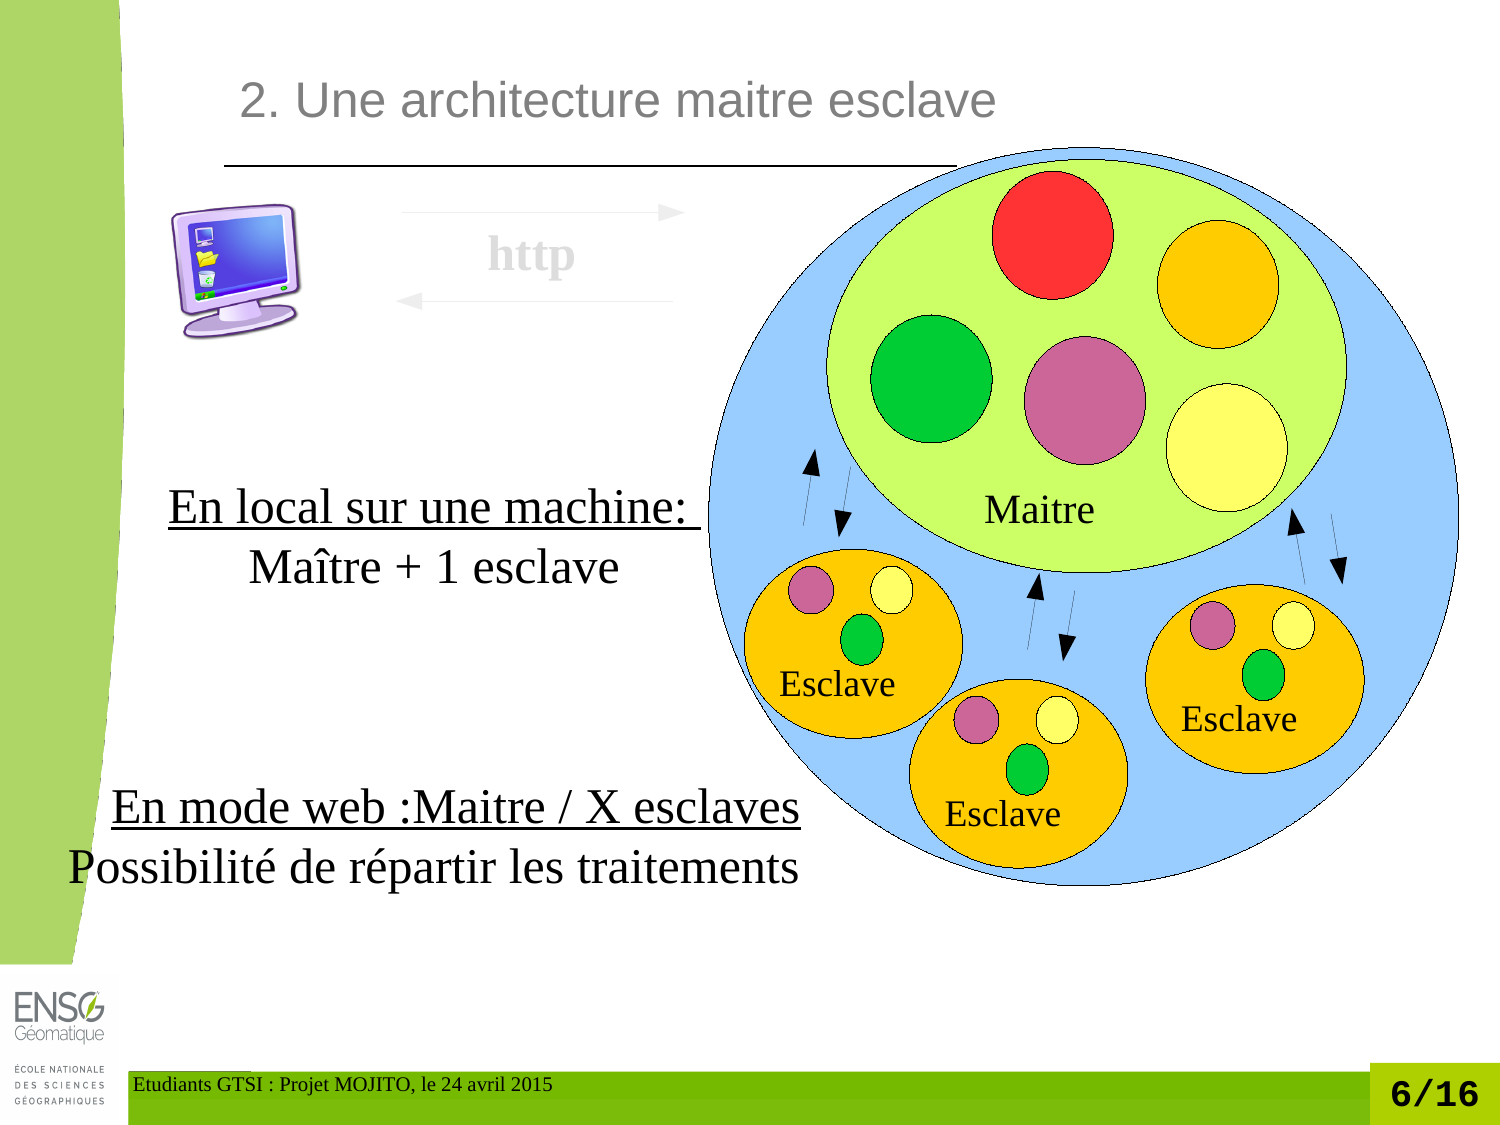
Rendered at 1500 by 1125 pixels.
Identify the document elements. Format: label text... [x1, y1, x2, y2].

text_box En local sur une machine: Maître + 1 esclave En mode web :Maitre / X esclaves Possibilité de répartir les traitements [53, 466, 816, 902]
text_box http [472, 212, 592, 288]
text_box [712, 147, 1459, 886]
picture [0, 0, 1500, 1125]
text_box Esclave [1165, 686, 1313, 747]
text_box Maitre [933, 474, 1146, 550]
text_box Esclave [929, 781, 1077, 841]
title 2. Une architecture maitre esclave [224, 28, 1170, 167]
text_box Esclave [816, 651, 912, 711]
